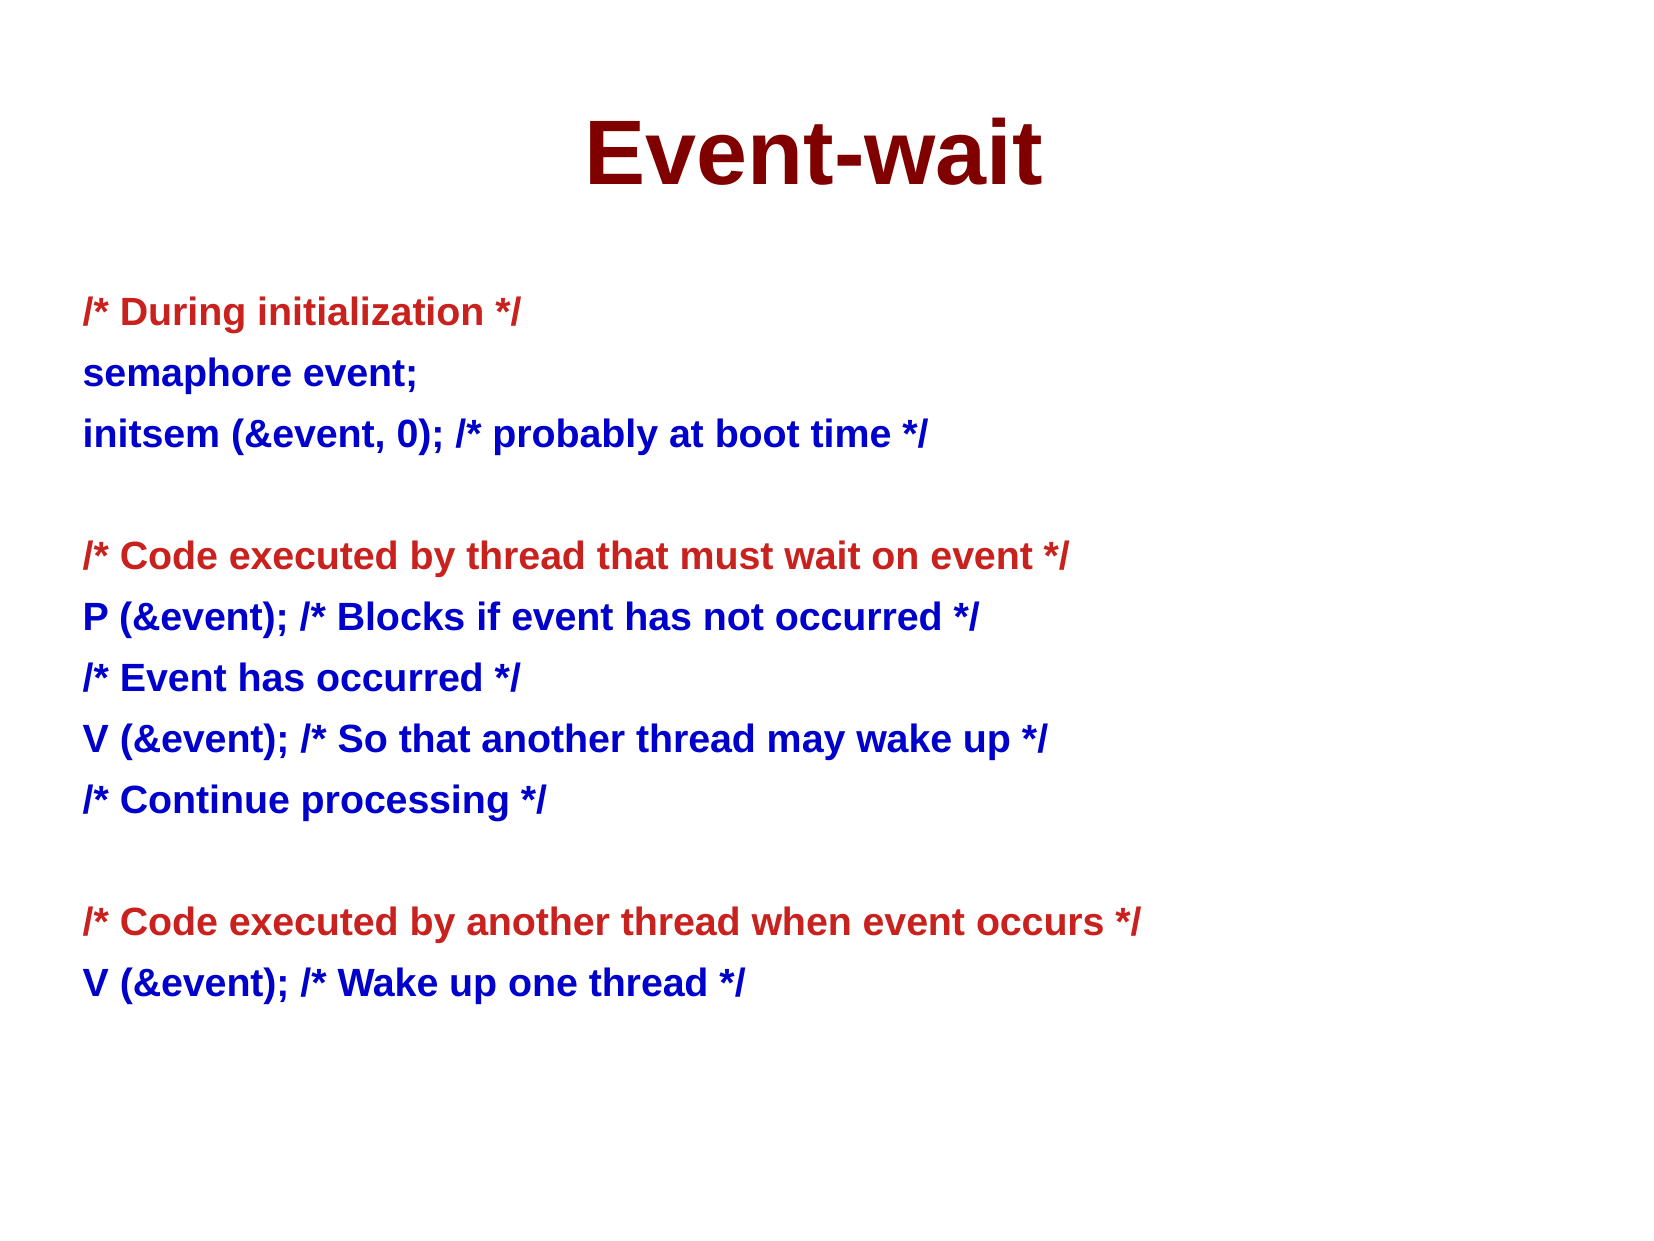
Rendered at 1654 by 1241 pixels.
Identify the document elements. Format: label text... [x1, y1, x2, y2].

title Event-wait [82, 49, 1571, 257]
list /* During initialization */ semaphore event; initsem (&event, 0); /* probably at boot time */ /* Code executed by thread that must wait on event */ P (&event); /* Blocks if event has not occurred */ /* Event has occurred */ V (&event); /* So that another thread may wake up */ /* Continue processing */ /* Code executed by another thread when event occurs */ V (&event); /* Wake up one thread */ [82, 290, 1571, 1010]
